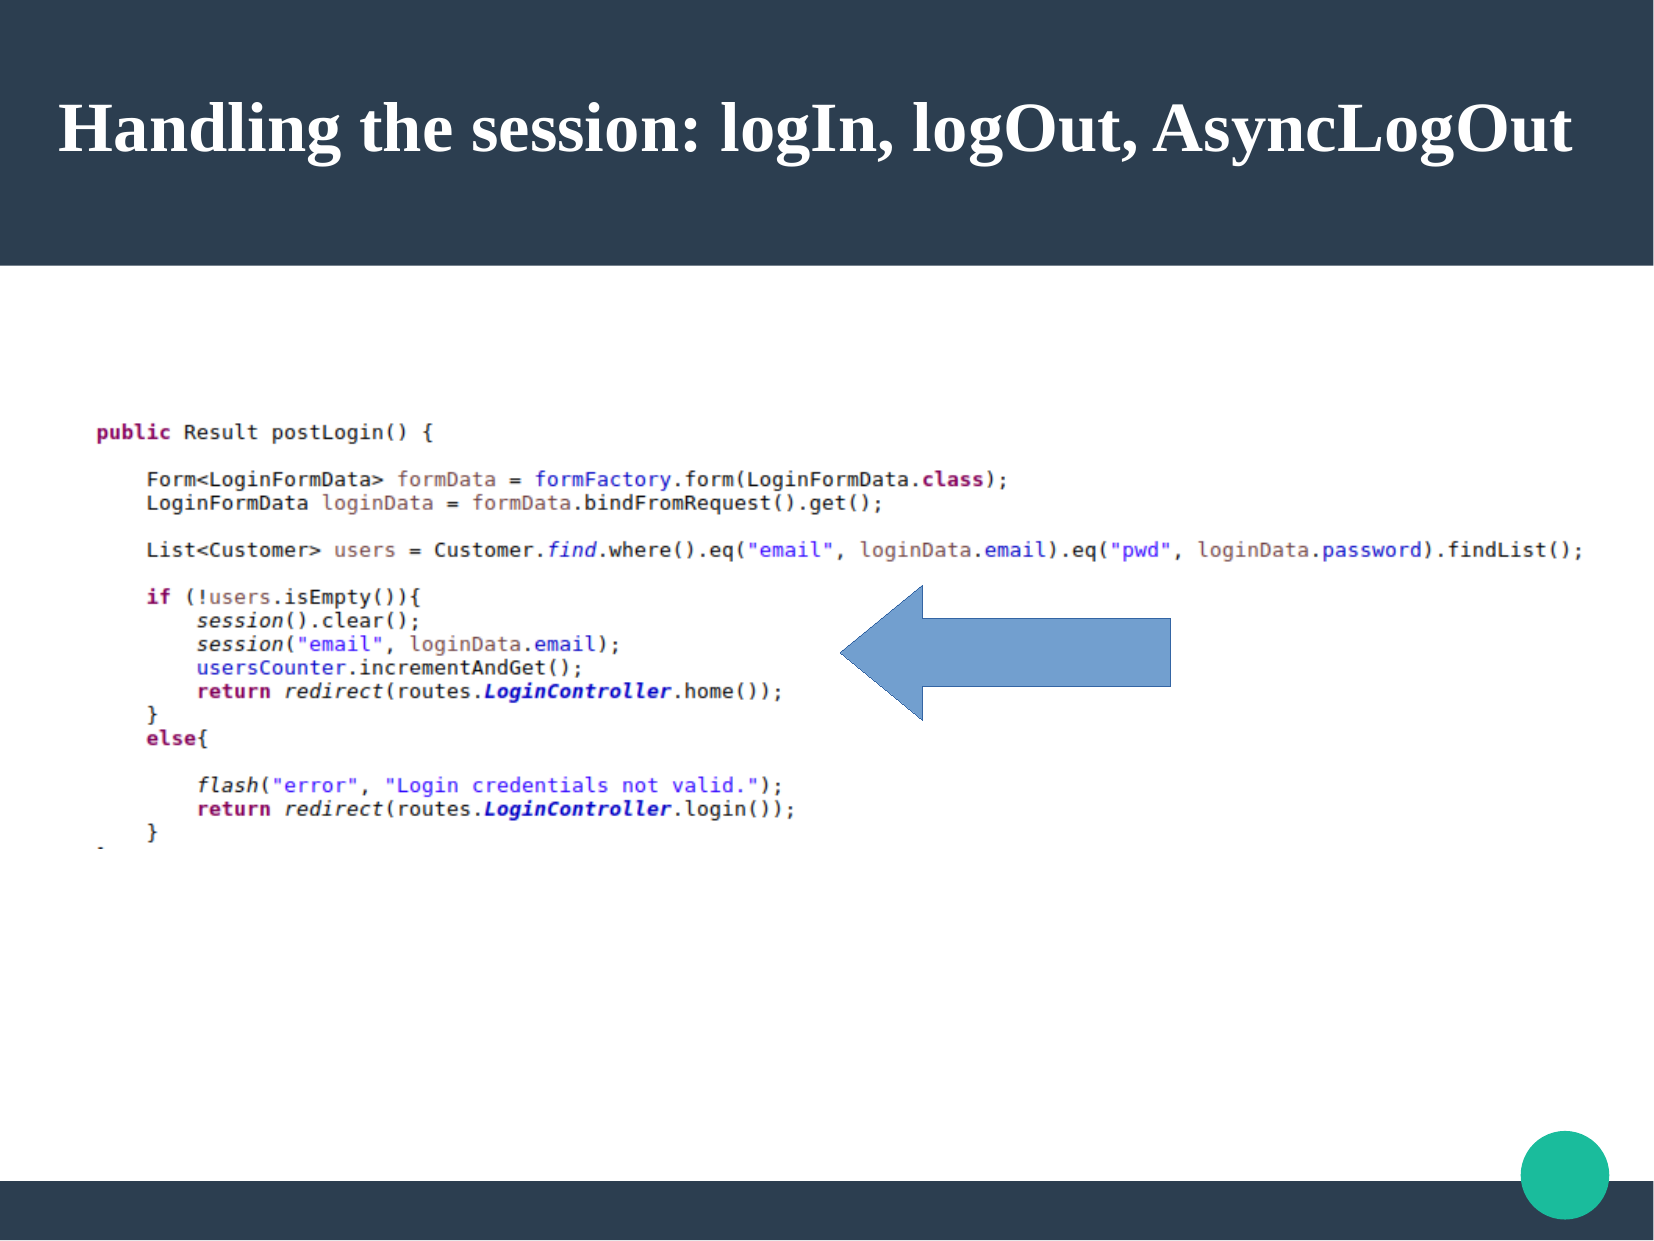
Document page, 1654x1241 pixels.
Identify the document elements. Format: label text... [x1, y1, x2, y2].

title Handling the session: logIn, logOut, AsyncLogOut [59, 49, 1595, 207]
text_box [840, 585, 1171, 721]
picture [45, 419, 1621, 849]
